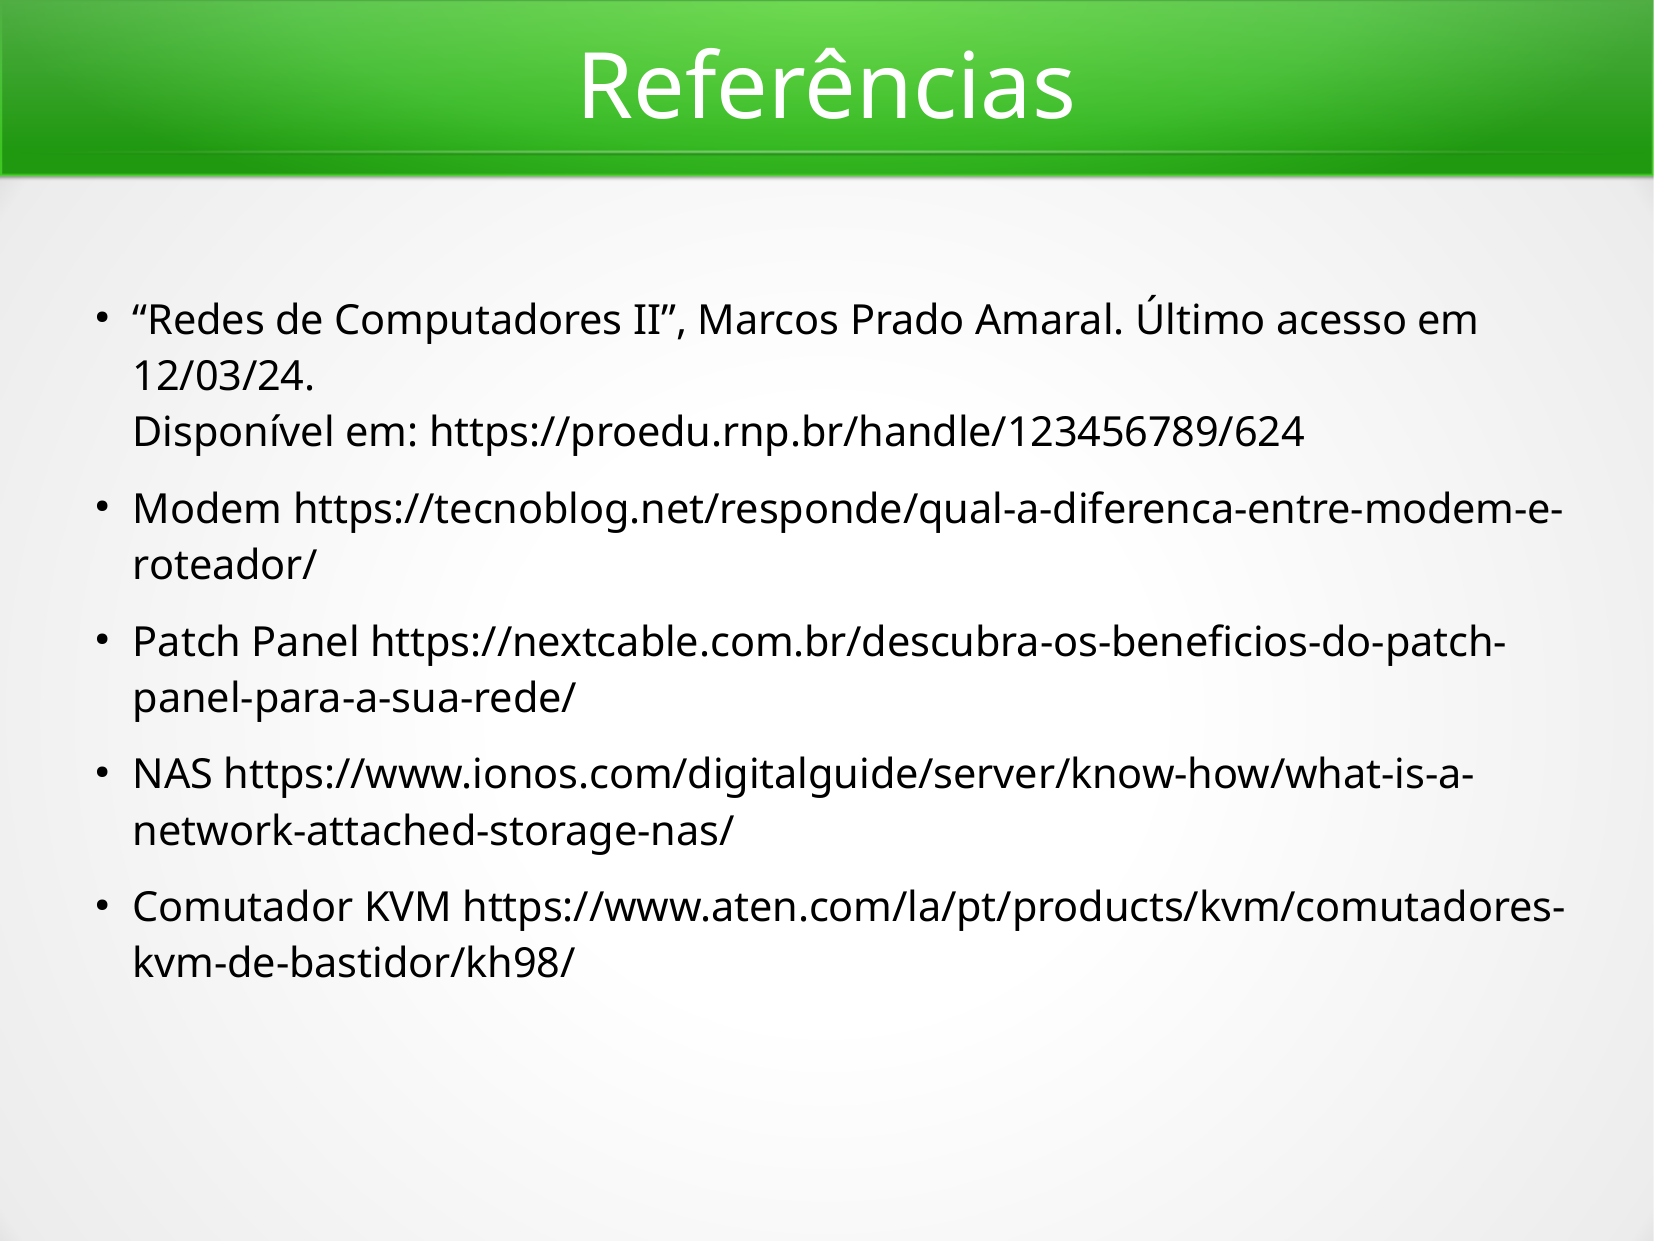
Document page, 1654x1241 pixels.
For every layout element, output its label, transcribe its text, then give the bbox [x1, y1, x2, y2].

title Referências [82, 11, 1571, 154]
picture [0, 0, 1654, 1241]
list “Redes de Computadores II”, Marcos Prado Amaral. Último acesso em 12/03/24. Disponível em: https://proedu.rnp.br/handle/123456789/624 Modem https://tecnoblog.net/responde/qual-a-diferenca-entre-modem-e-roteador/ Patch Panel https://nextcable.com.br/descubra-os-beneficios-do-patch-panel-para-a-sua-rede/ NAS https://www.ionos.com/digitalguide/server/know-how/what-is-a-network-attached-storage-nas/ Comutador KVM https://www.aten.com/la/pt/products/kvm/comutadores-kvm-de-bastidor/kh98/ [82, 290, 1571, 1010]
